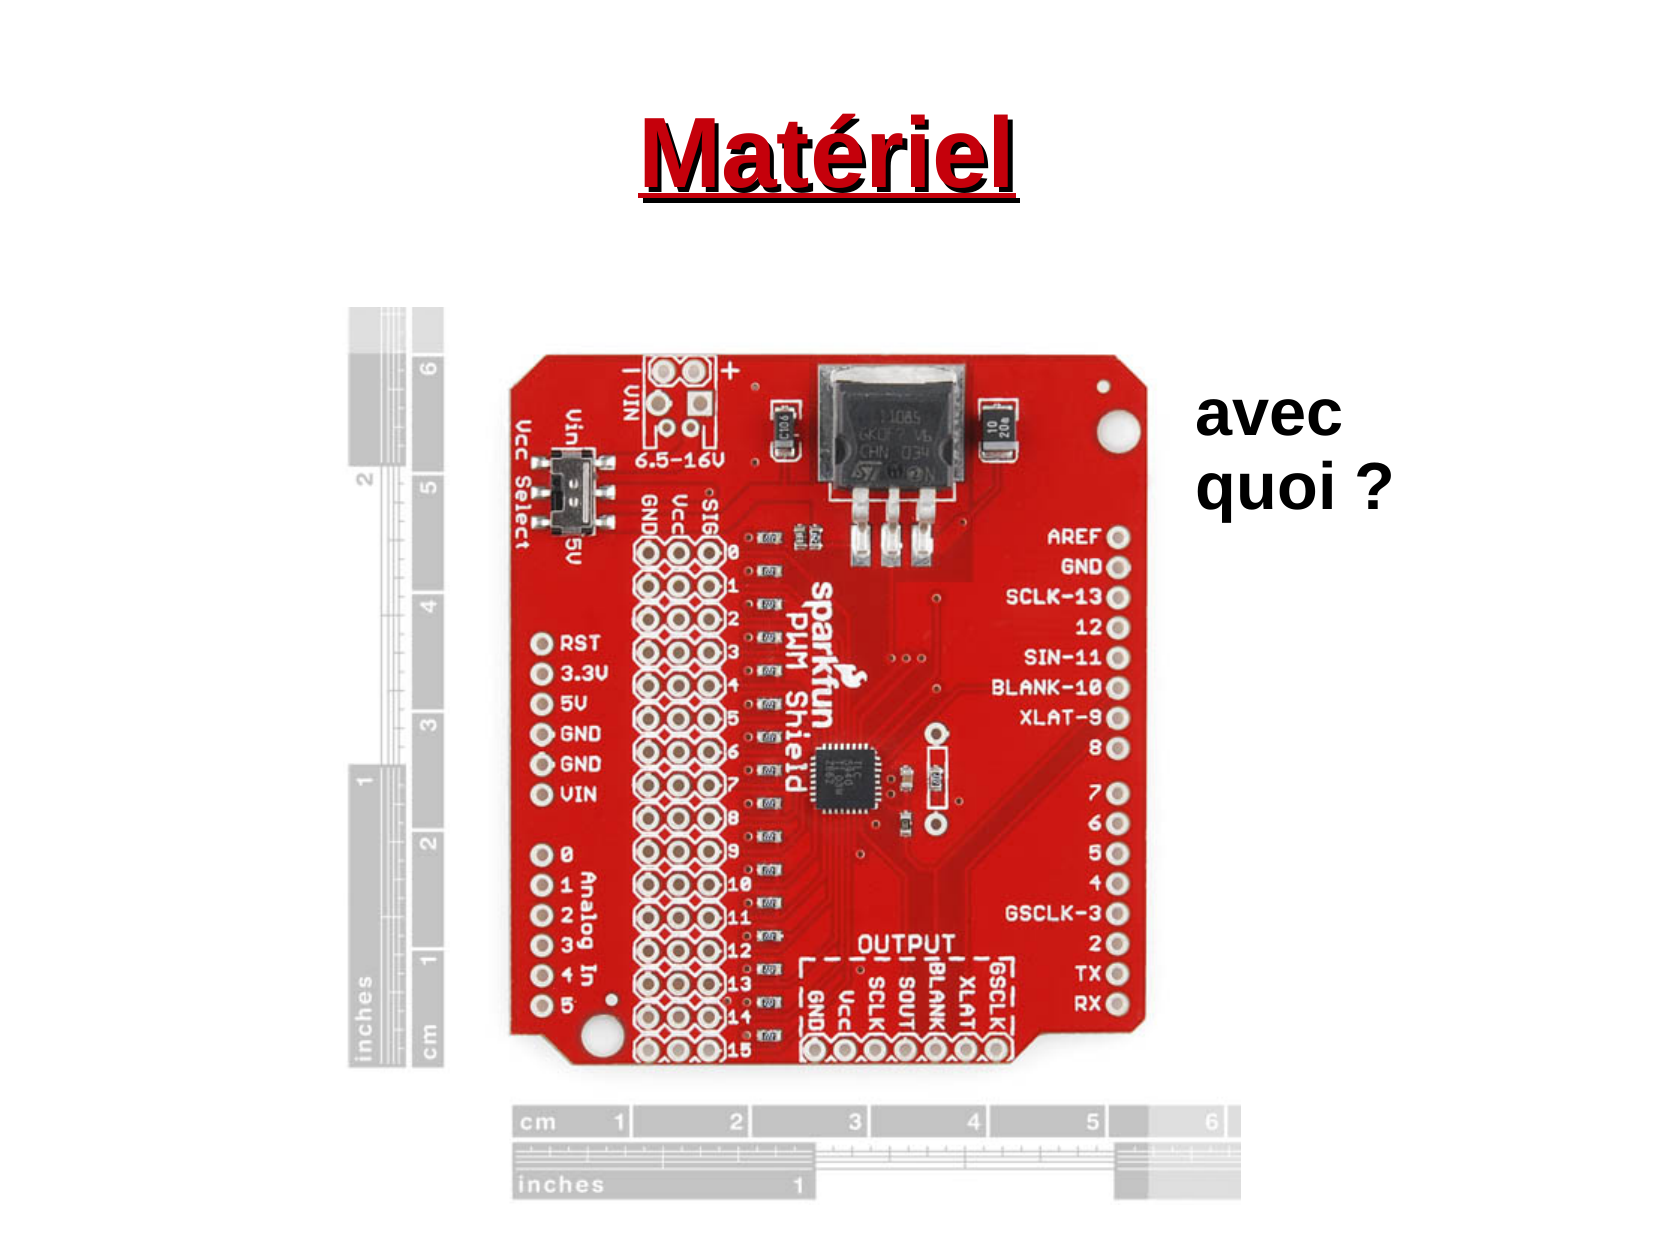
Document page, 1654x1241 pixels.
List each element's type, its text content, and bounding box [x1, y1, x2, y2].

subtitle [82, 49, 1571, 1010]
picture [342, 307, 1241, 1205]
text_box avec quoi ? [1181, 367, 1465, 532]
